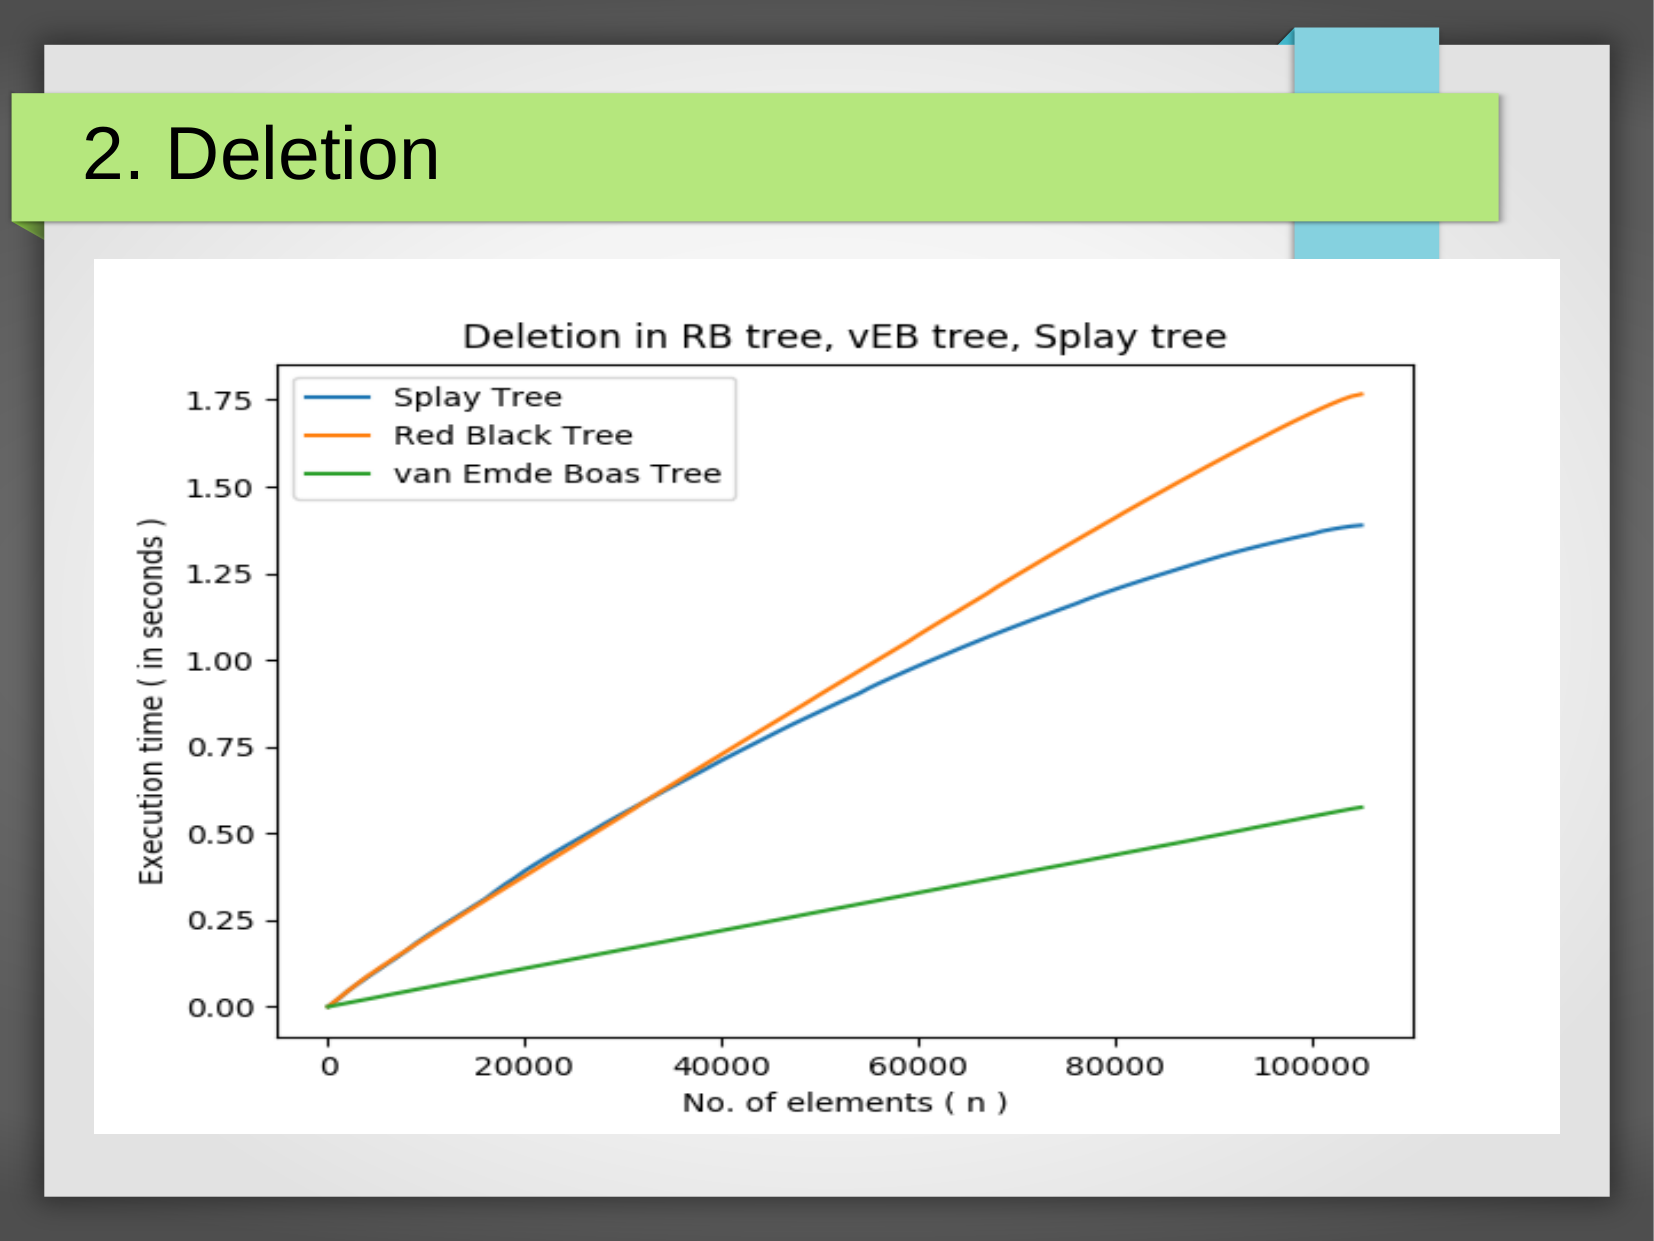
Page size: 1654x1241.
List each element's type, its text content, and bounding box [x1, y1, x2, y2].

picture [0, 0, 1654, 1241]
title 2. Deletion [82, 94, 1264, 213]
